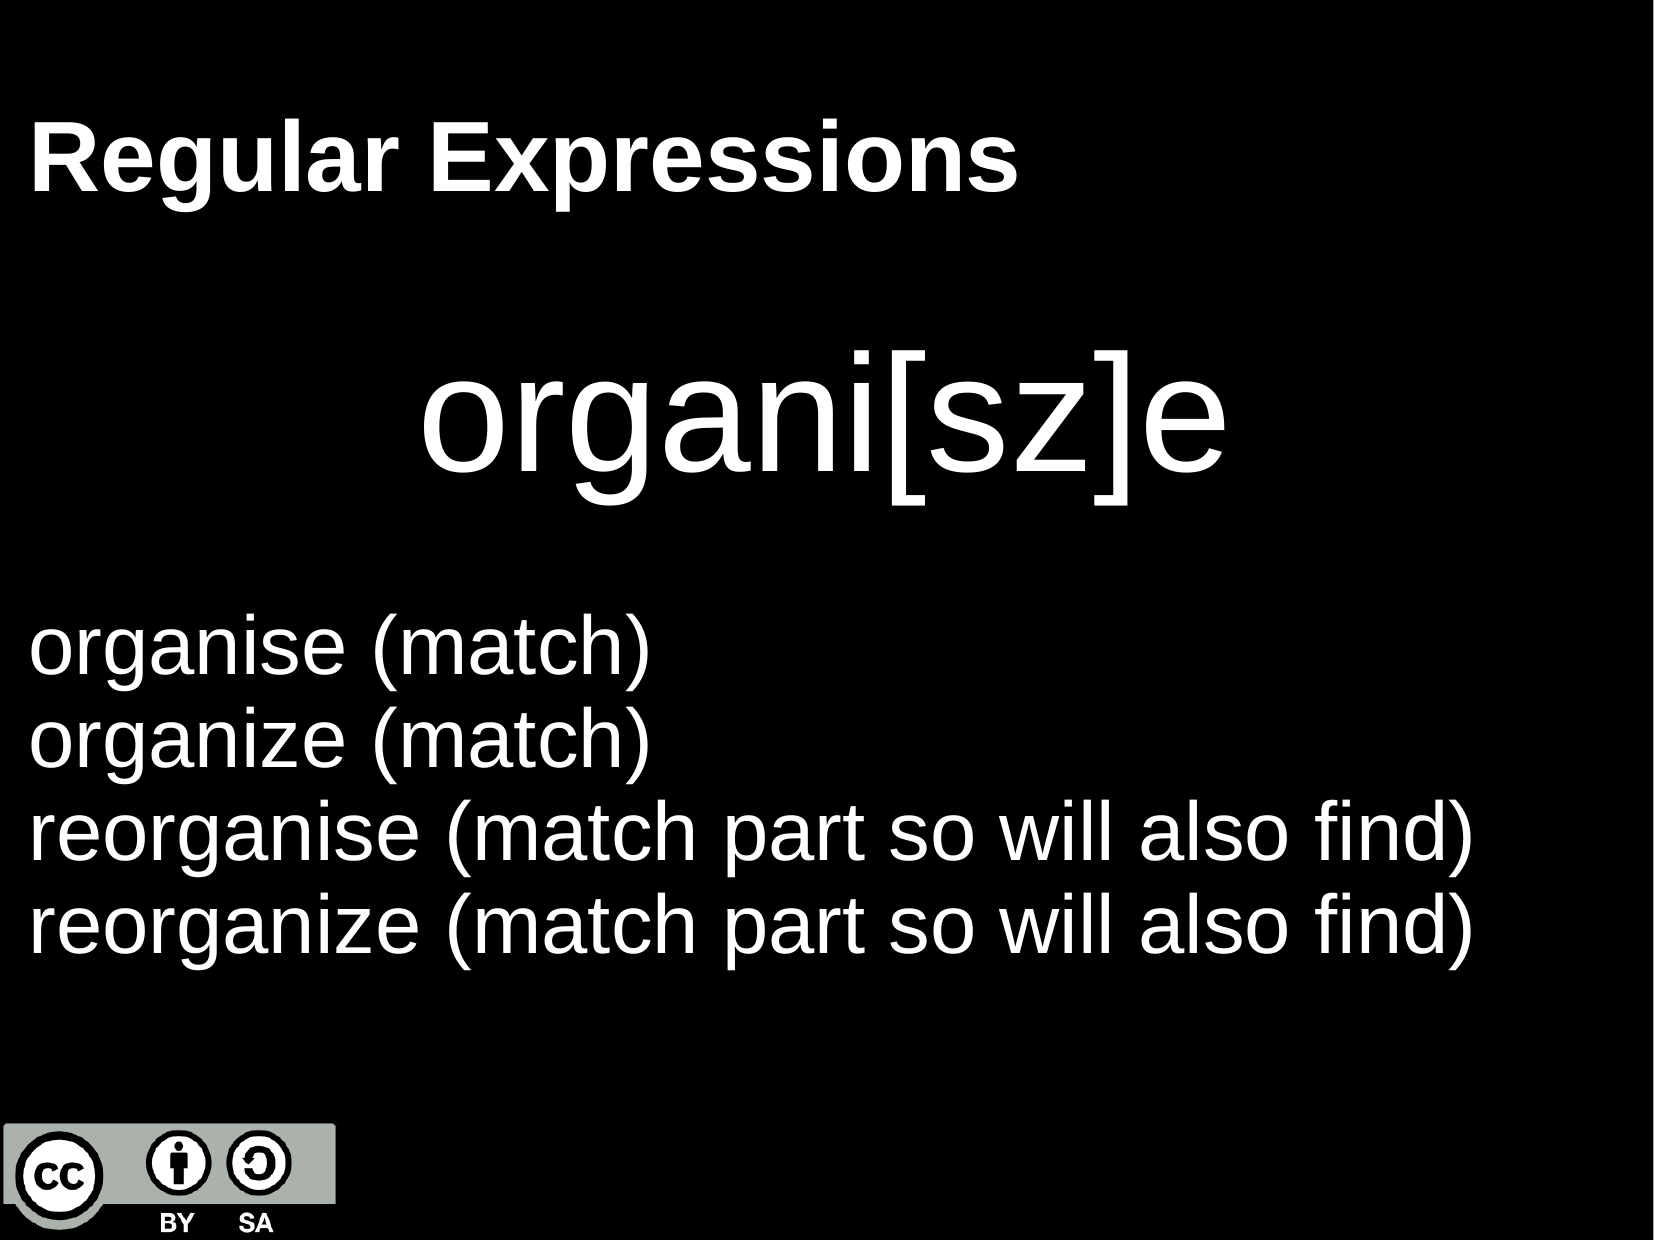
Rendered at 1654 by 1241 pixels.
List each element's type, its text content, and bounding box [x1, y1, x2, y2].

text_box Regular Expressions organi[sz]e organise (match) organize (match) reorganise (match part so will also find) reorganize (match part so will also find) [28, 100, 1623, 973]
picture [0, 1120, 338, 1239]
